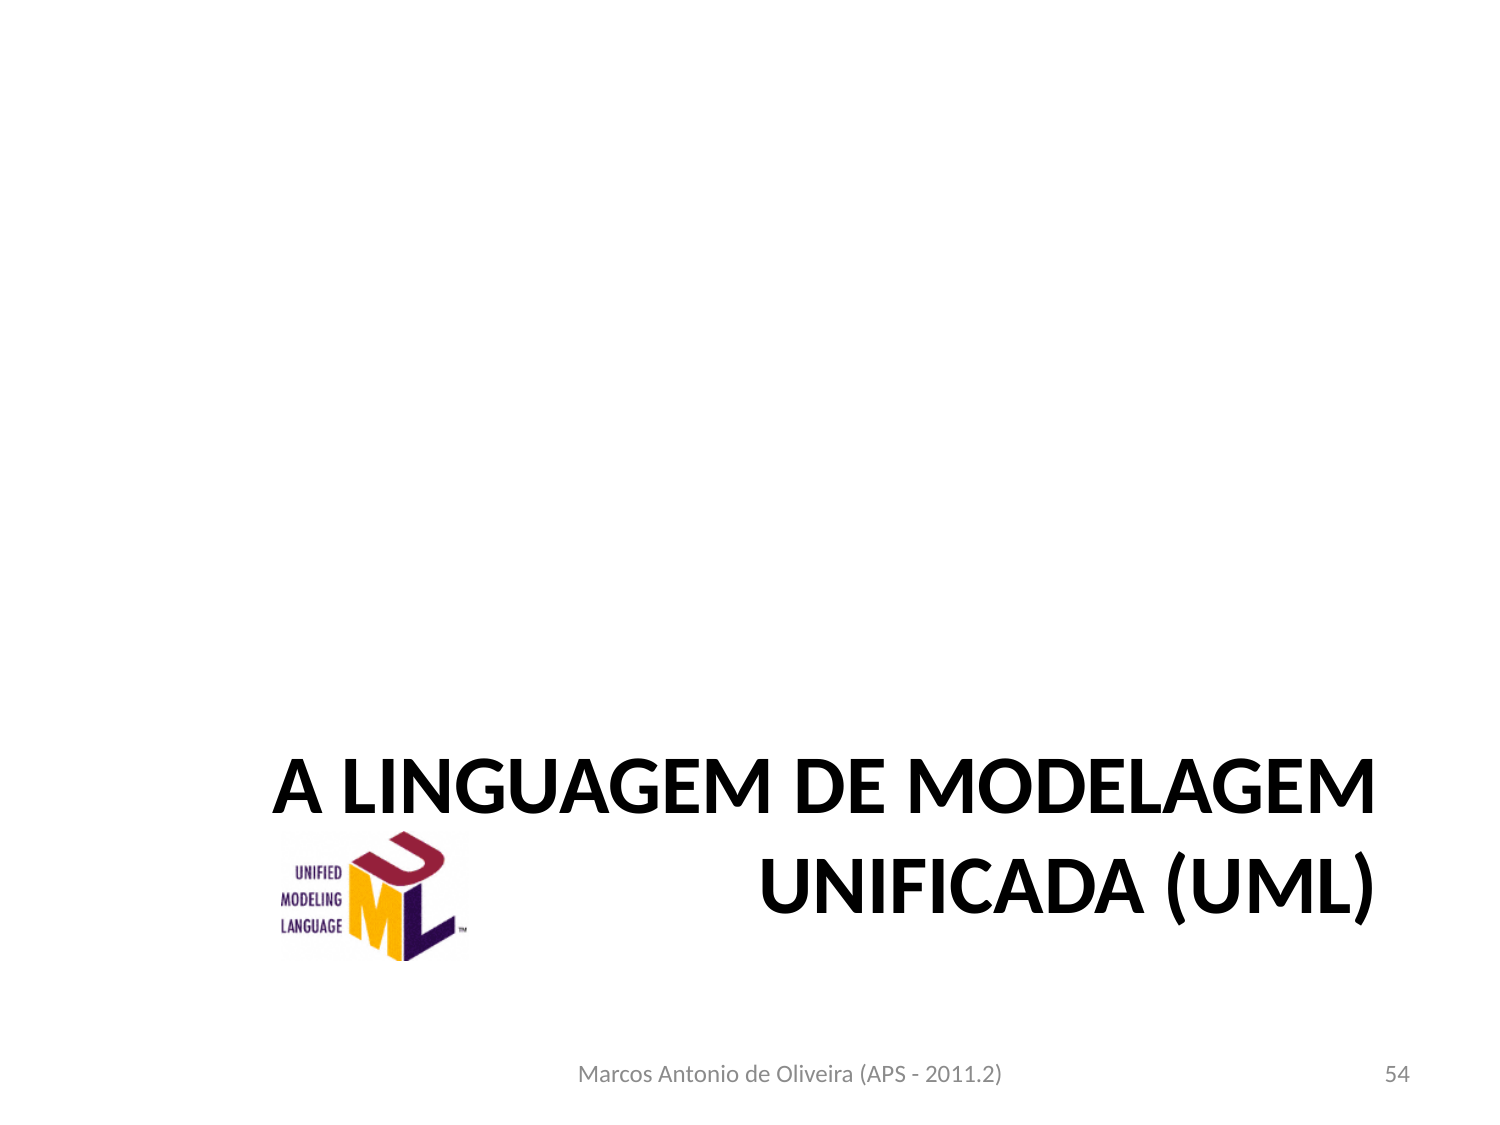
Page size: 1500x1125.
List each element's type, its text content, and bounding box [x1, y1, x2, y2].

title A linguagem de modelagem unificada (UML) [118, 722, 1394, 947]
picture [281, 831, 469, 962]
slide_number <número> [1074, 1042, 1425, 1103]
footer Marcos Antonio de Oliveira (APS - 2011.2) [512, 1042, 1069, 1103]
